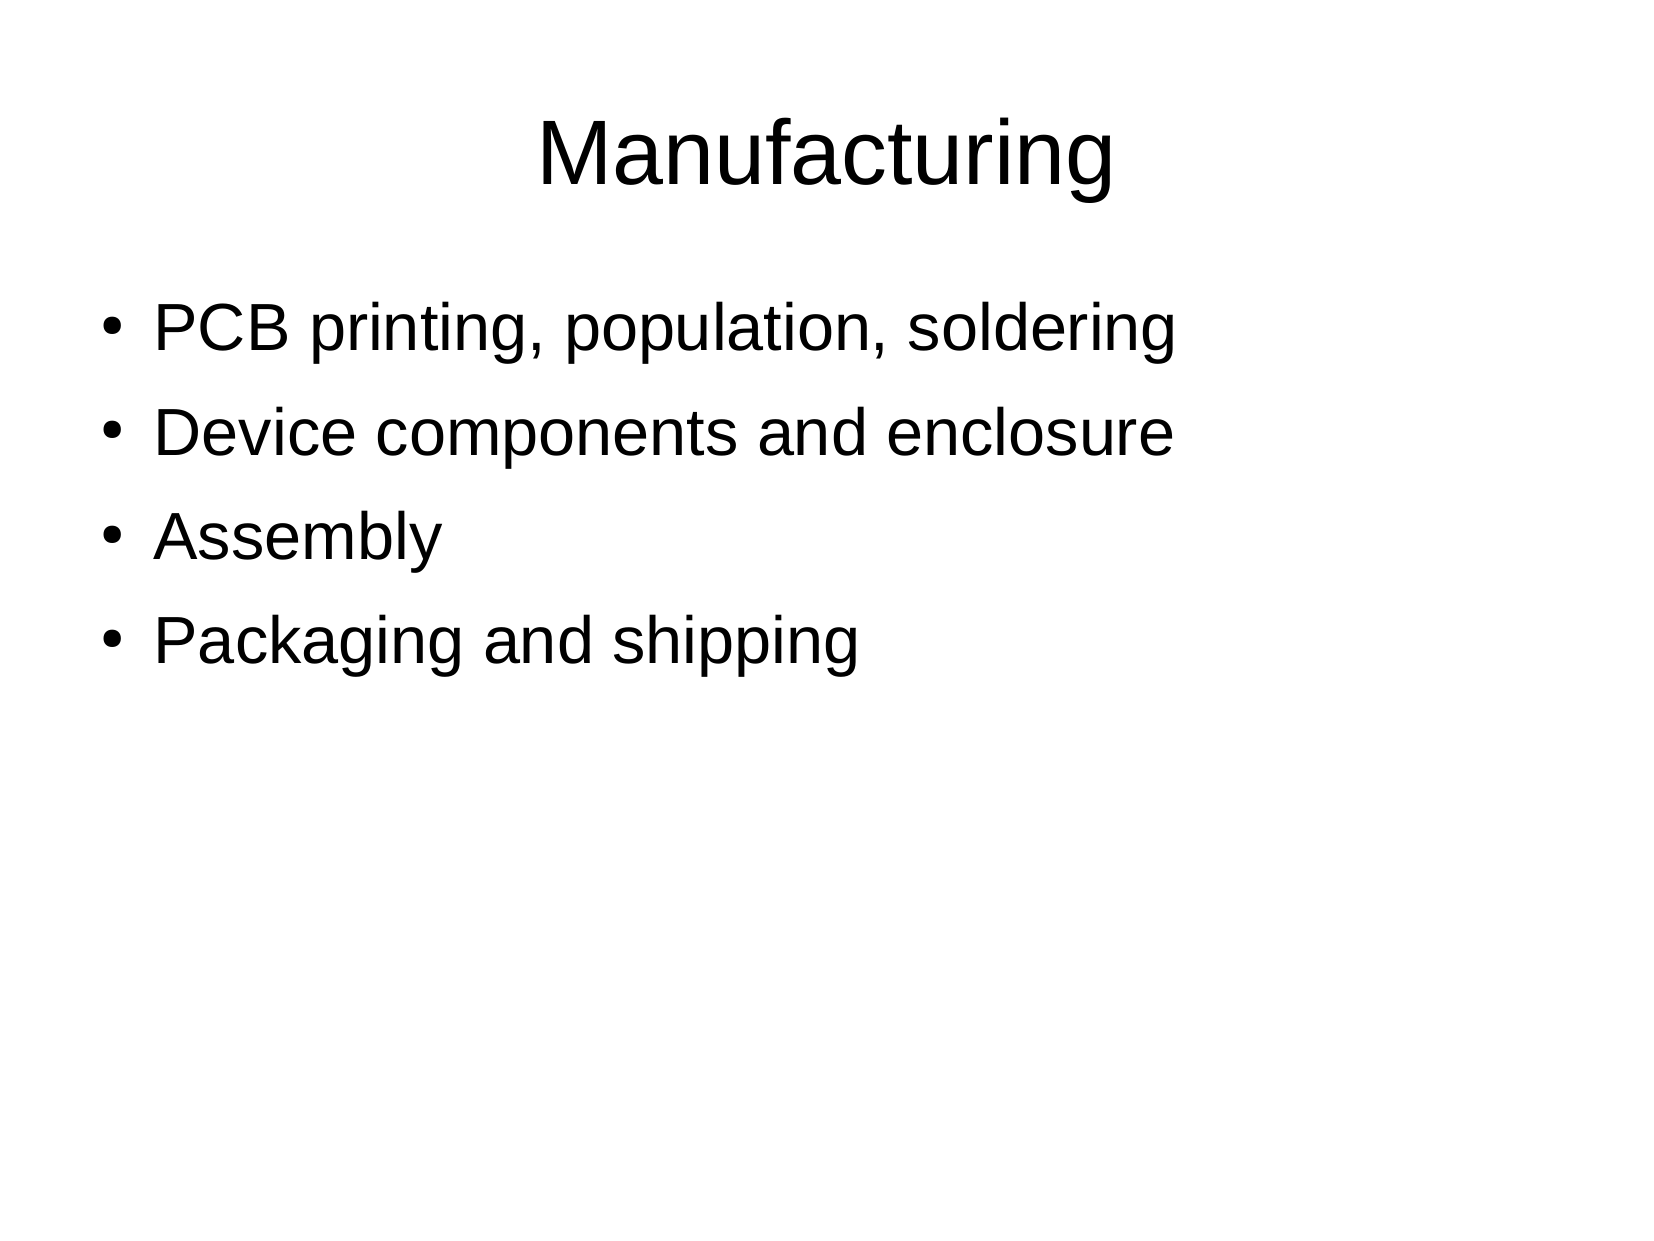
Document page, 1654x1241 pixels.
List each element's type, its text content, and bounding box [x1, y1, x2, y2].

list PCB printing, population, soldering Device components and enclosure Assembly Packaging and shipping [82, 290, 1571, 1010]
title Manufacturing [82, 49, 1571, 257]
